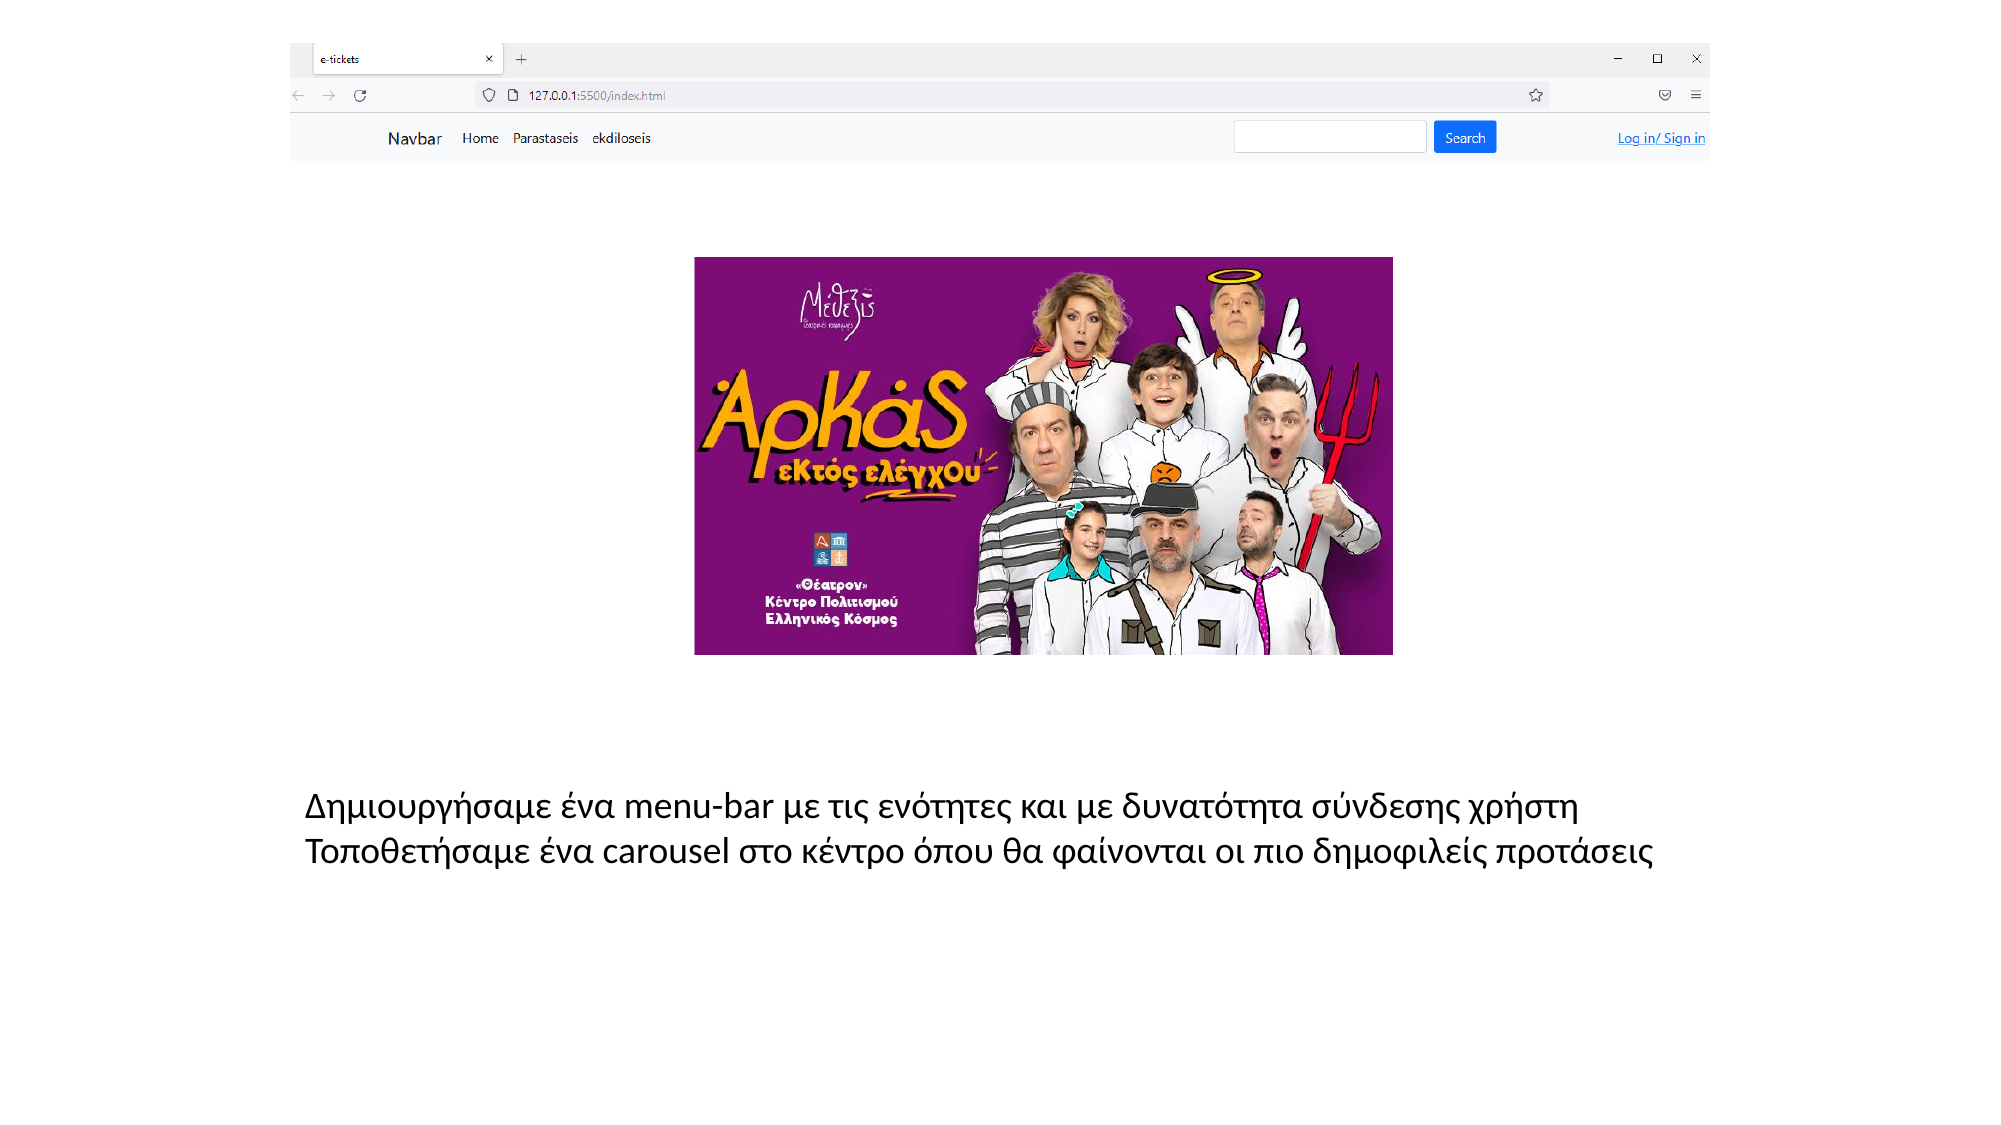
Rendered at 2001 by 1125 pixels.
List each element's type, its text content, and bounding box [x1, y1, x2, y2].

text_box Δημιουργήσαμε ένα menu-bar με τις ενότητες και με δυνατότητα σύνδεσης χρήστη Τοποθετήσαμε ένα carousel στο κέντρο όπου θα φαίνονται οι πιο δημοφιλείς προτάσεις [290, 773, 1807, 925]
picture [290, 43, 1710, 758]
